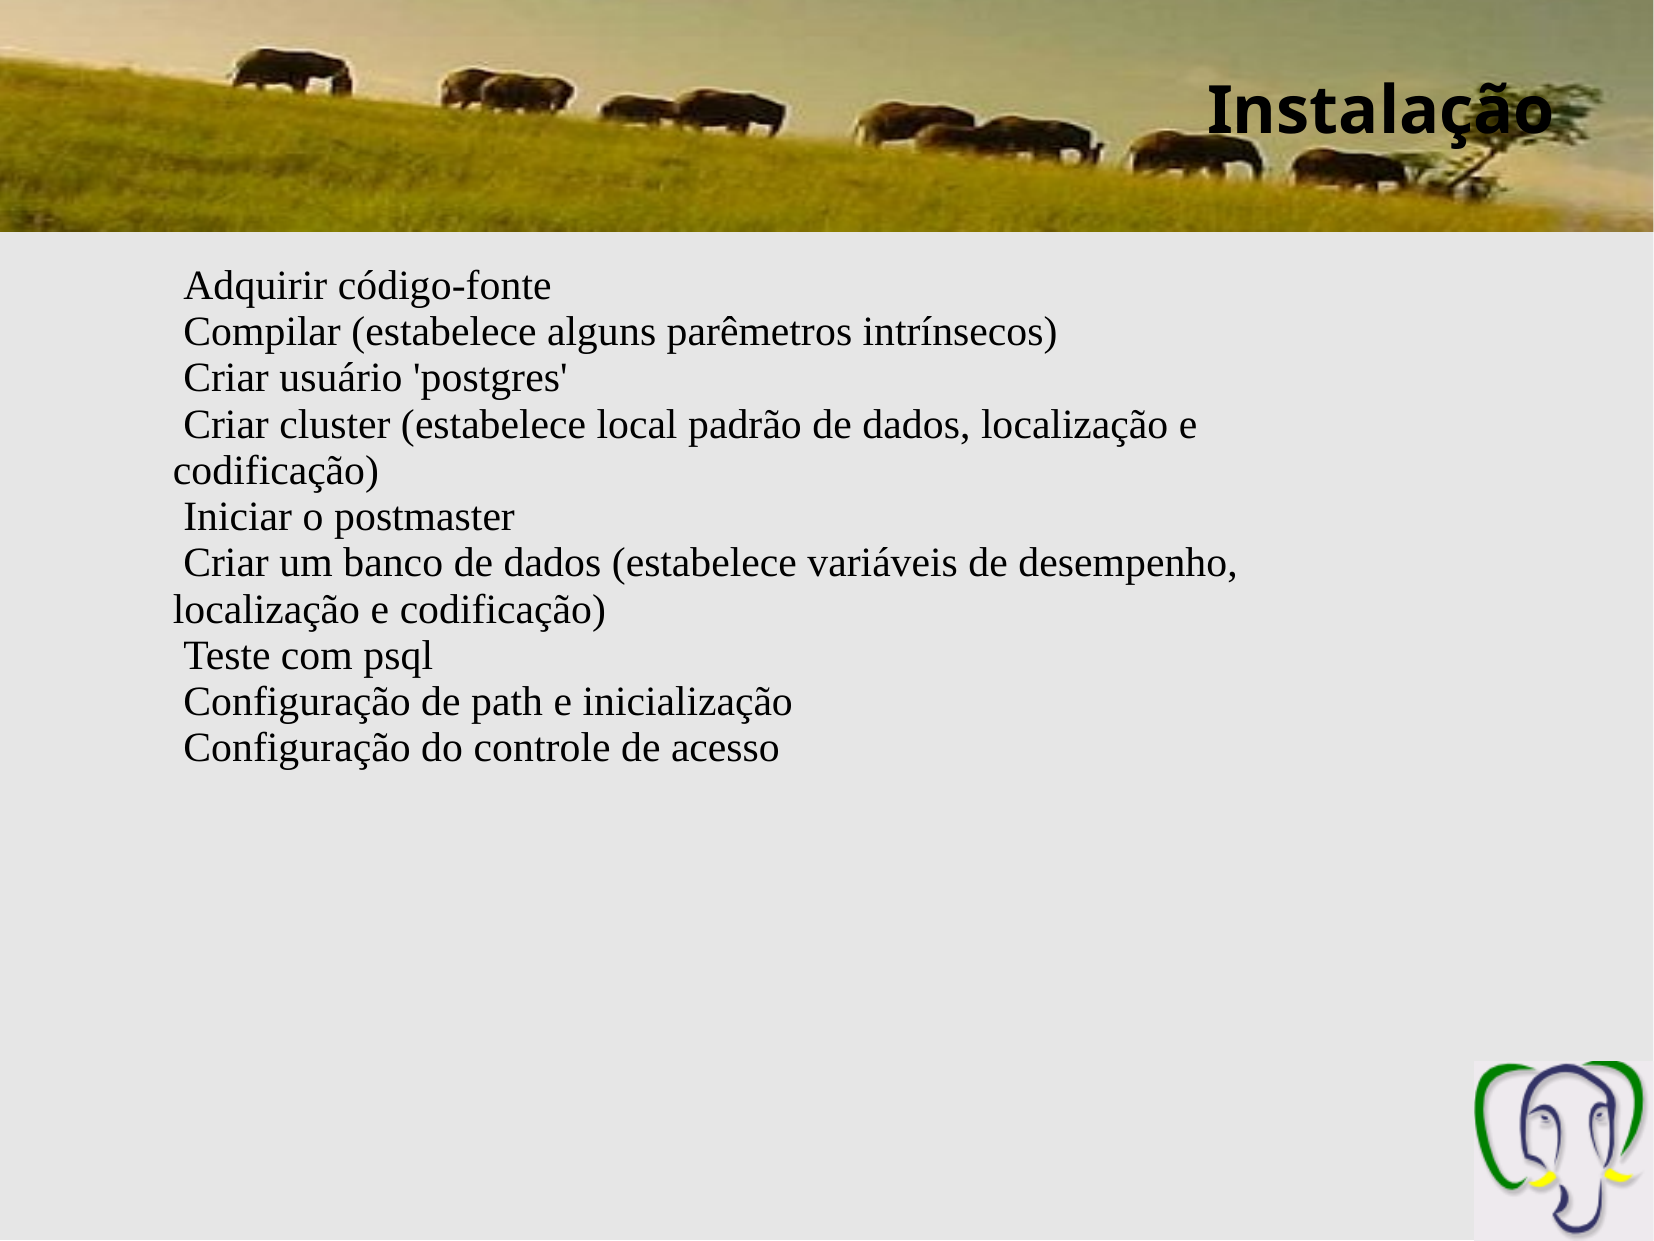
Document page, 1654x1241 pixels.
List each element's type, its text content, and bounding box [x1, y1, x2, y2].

picture [1474, 1061, 1654, 1241]
picture [0, 0, 1654, 232]
text_box Instalação [523, 55, 1585, 167]
text_box Adquirir código-fonte Compilar (estabelece alguns parêmetros intrínsecos) Criar usuário 'postgres' Criar cluster (estabelece local padrão de dados, localização e codificação) Iniciar o postmaster Criar um banco de dados (estabelece variáveis de desempenho, localização e codificação) Teste com psql Configuração de path e inicialização Configuração do controle de acesso [158, 254, 1399, 972]
